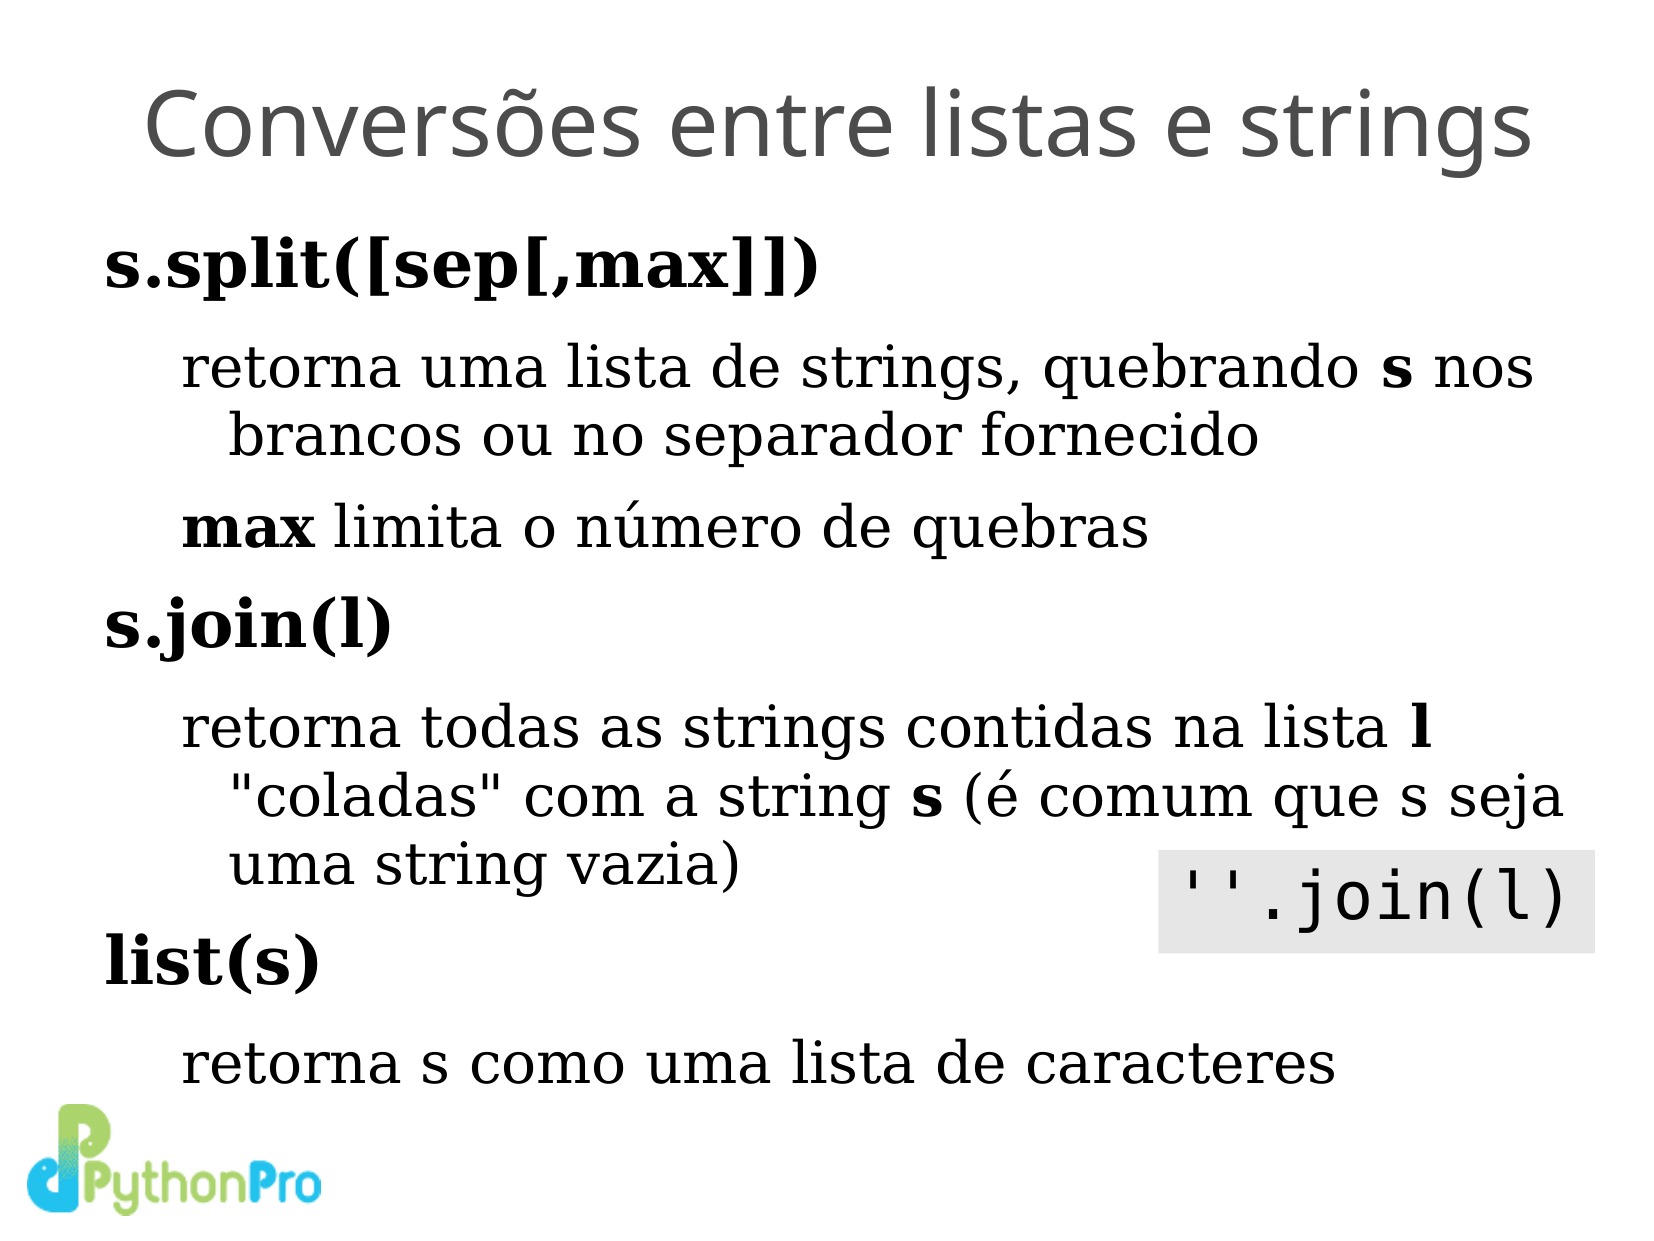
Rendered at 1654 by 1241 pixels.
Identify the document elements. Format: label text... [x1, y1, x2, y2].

picture [27, 1104, 321, 1216]
text_box ''.join(l) [1158, 849, 1595, 954]
list s.split([sep[,max]]) retorna uma lista de strings, quebrando s nos brancos ou no separador fornecido max limita o número de quebras s.join(l) retorna todas as strings contidas na lista l "coladas" com a string s (é comum que s seja uma string vazia) list(s) retorna s como uma lista de caracteres [86, 225, 1576, 1098]
title Conversões entre listas e strings [75, 17, 1603, 226]
